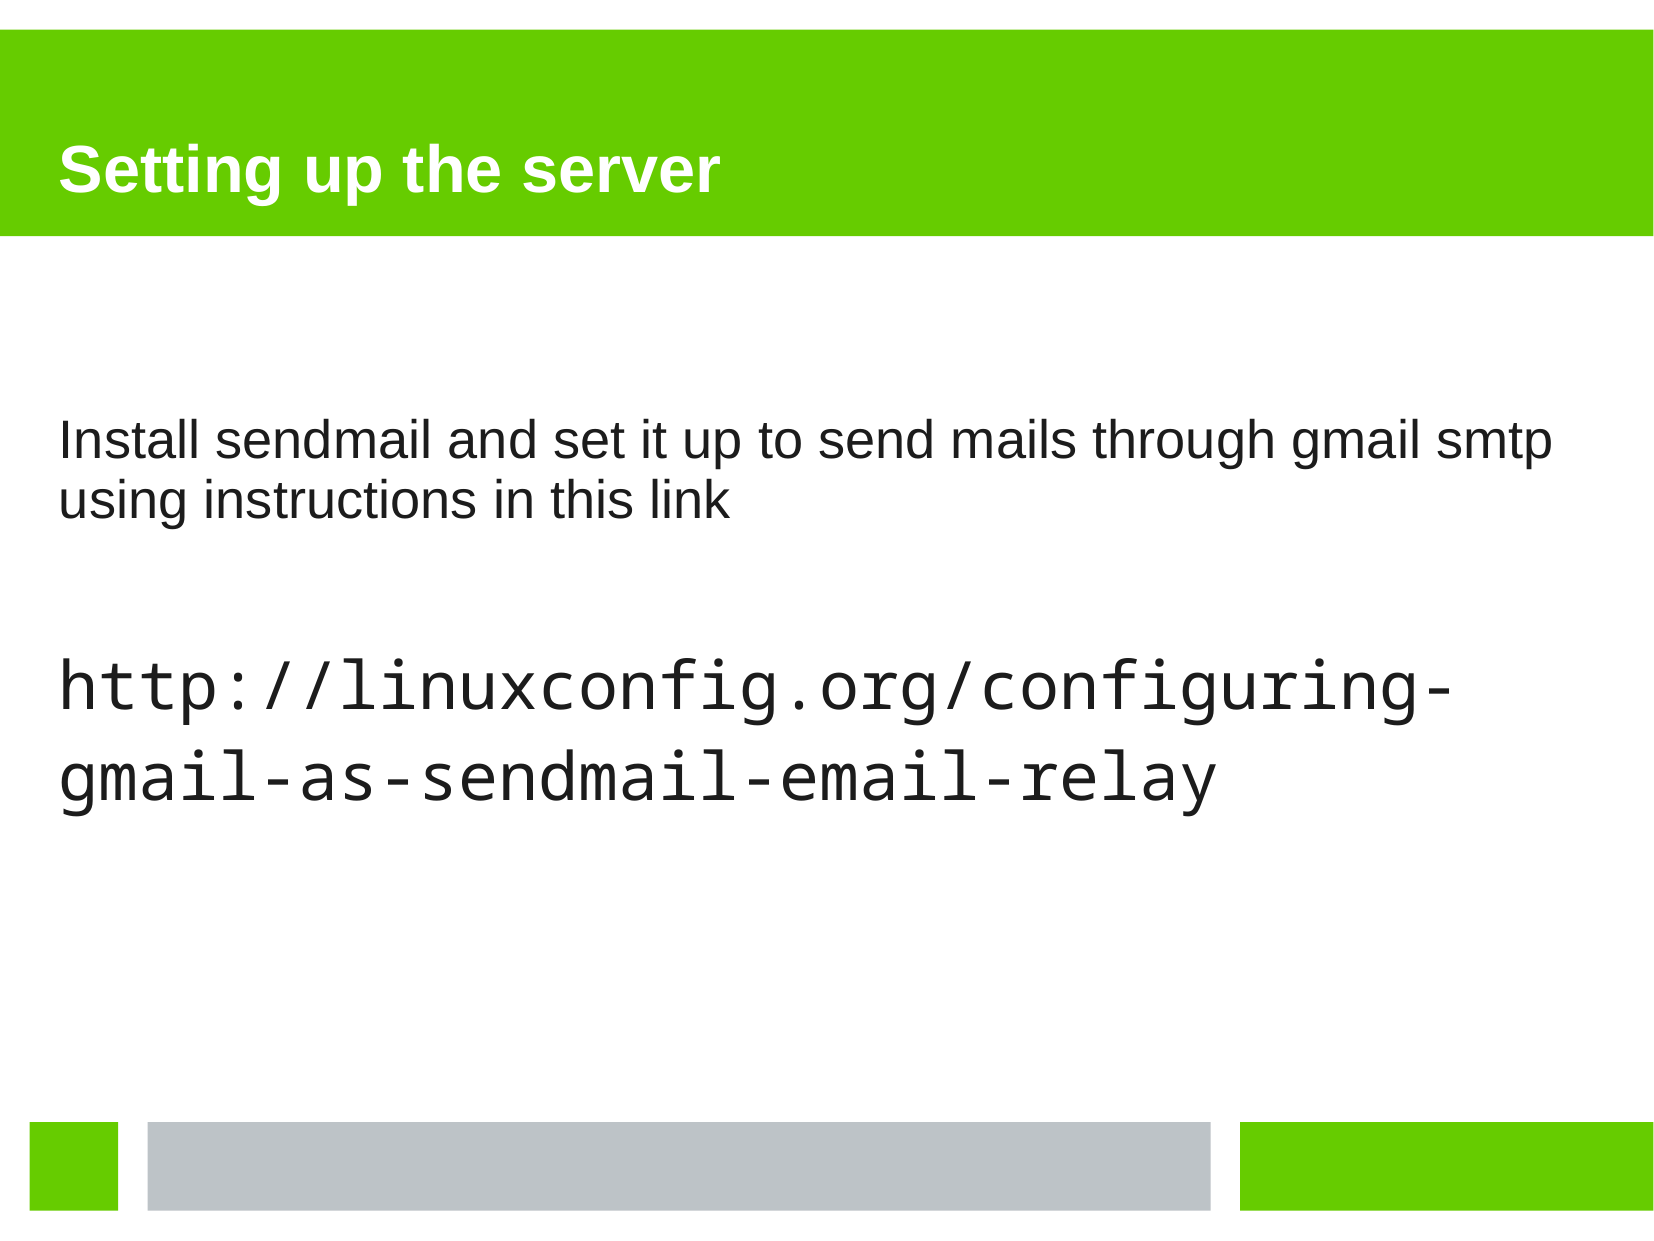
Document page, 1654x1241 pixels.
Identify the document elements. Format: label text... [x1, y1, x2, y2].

list Install sendmail and set it up to send mails through gmail smtp using instructions in this link http://linuxconfig.org/configuring-gmail-as-sendmail-email-relay [59, 324, 1565, 1093]
title Setting up the server [59, 59, 1595, 207]
